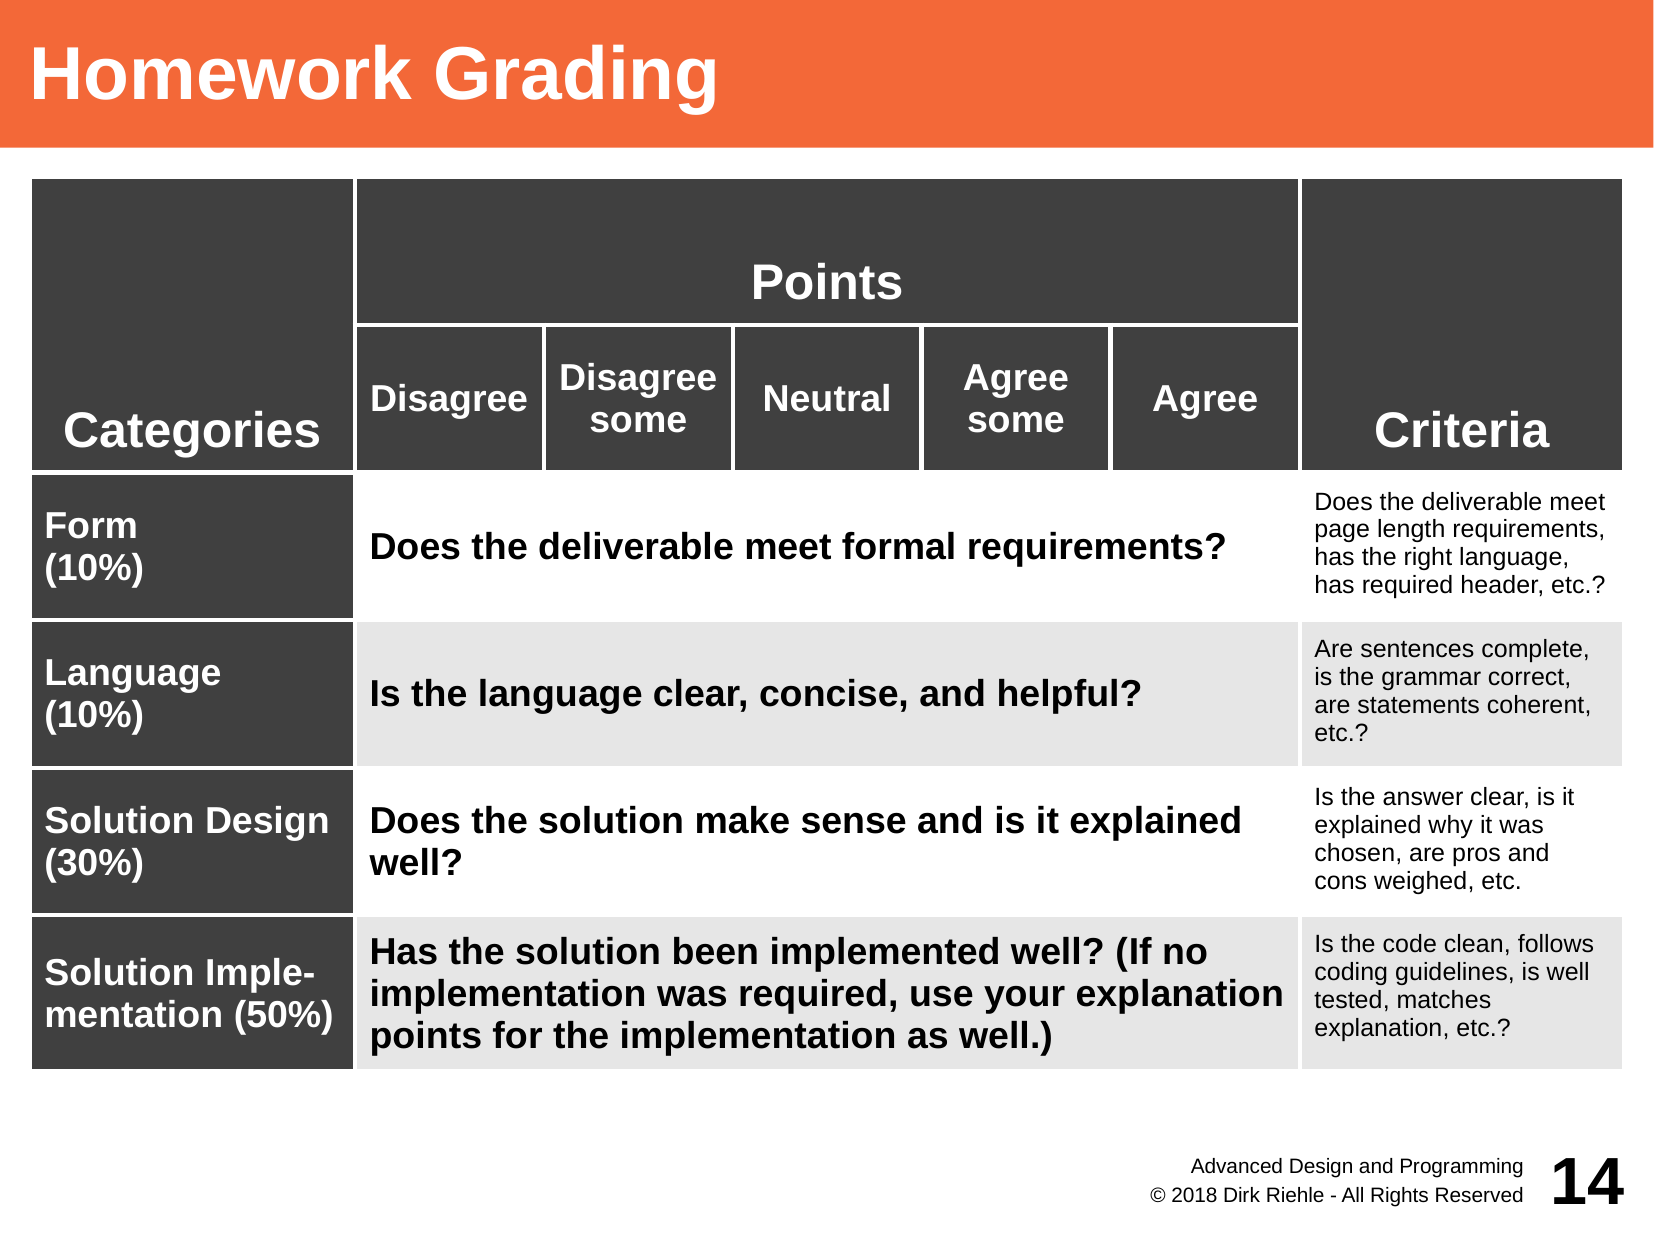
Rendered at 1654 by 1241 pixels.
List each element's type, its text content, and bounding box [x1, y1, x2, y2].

table_header Categories [32, 179, 353, 470]
table_cell Does the deliverable meet page length requirements, has the right language, has required header, etc.? [1302, 475, 1622, 618]
table_cell Neutral [735, 327, 919, 470]
table_cell Does the solution make sense and is it explained well? [357, 770, 1298, 913]
table_cell Is the language clear, concise, and helpful? [357, 622, 1298, 766]
table_cell Solution Imple-mentation (50%) [32, 917, 353, 1069]
table_cell Language (10%) [32, 622, 353, 766]
table_header Points [357, 179, 1298, 323]
table_cell Agree [1113, 327, 1298, 470]
table_cell Does the deliverable meet formal requirements? [357, 475, 1298, 618]
table_cell Agree some [924, 327, 1108, 470]
table_cell Form (10%) [32, 475, 353, 618]
table_cell Has the solution been implemented well? (If no implementation was required, use your explanation points for the implementation as well.) [357, 917, 1298, 1069]
table_cell Disagree some [546, 327, 731, 470]
table_cell Is the code clean, follows coding guidelines, is well tested, matches explanation, etc.? [1302, 917, 1622, 1069]
table_cell Is the answer clear, is it explained why it was chosen, are pros and cons weighed, etc. [1302, 770, 1622, 913]
table_cell Disagree [357, 327, 542, 470]
table_cell Solution Design (30%) [32, 770, 353, 913]
title Homework Grading [0, 0, 1654, 148]
table_header Criteria [1302, 179, 1622, 470]
table_cell Are sentences complete, is the grammar correct, are statements coherent, etc.? [1302, 622, 1622, 766]
